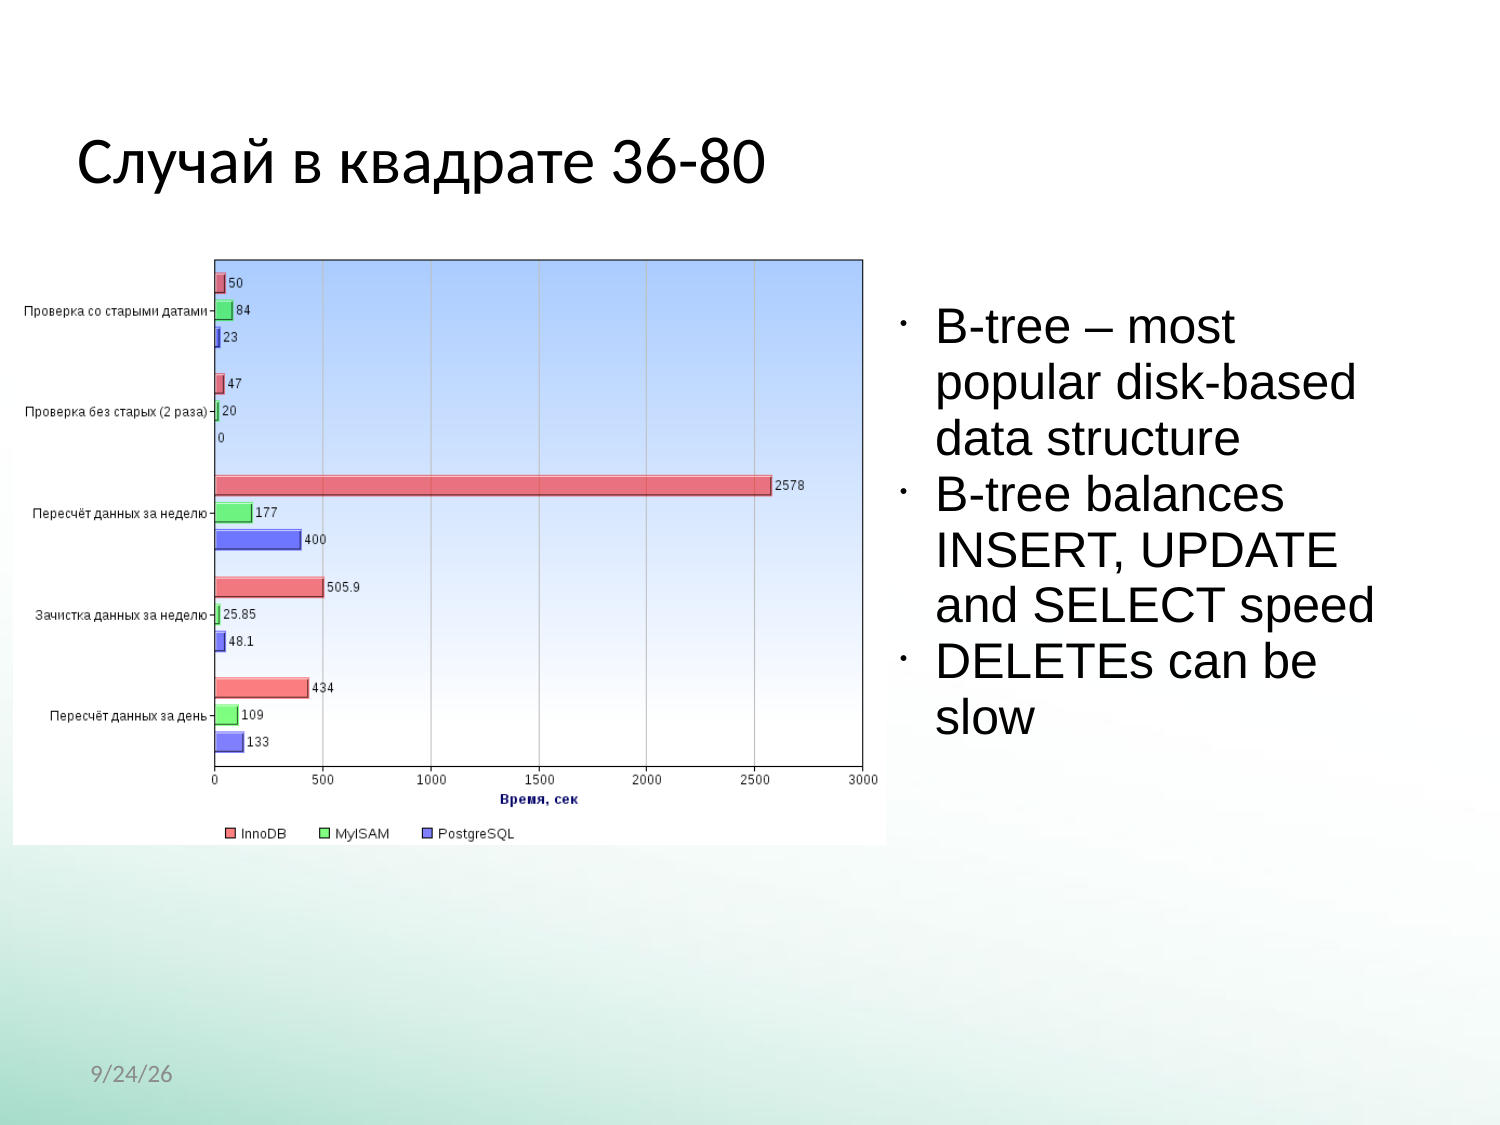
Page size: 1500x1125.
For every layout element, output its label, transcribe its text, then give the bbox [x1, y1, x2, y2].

title Случай в квадрате 36-80 [77, 96, 1428, 238]
picture [0, 0, 1500, 1125]
text_box B-tree – most popular disk-based data structure B-tree balances INSERT, UPDATE and SELECT speed DELETEs can be slow [886, 291, 1411, 757]
